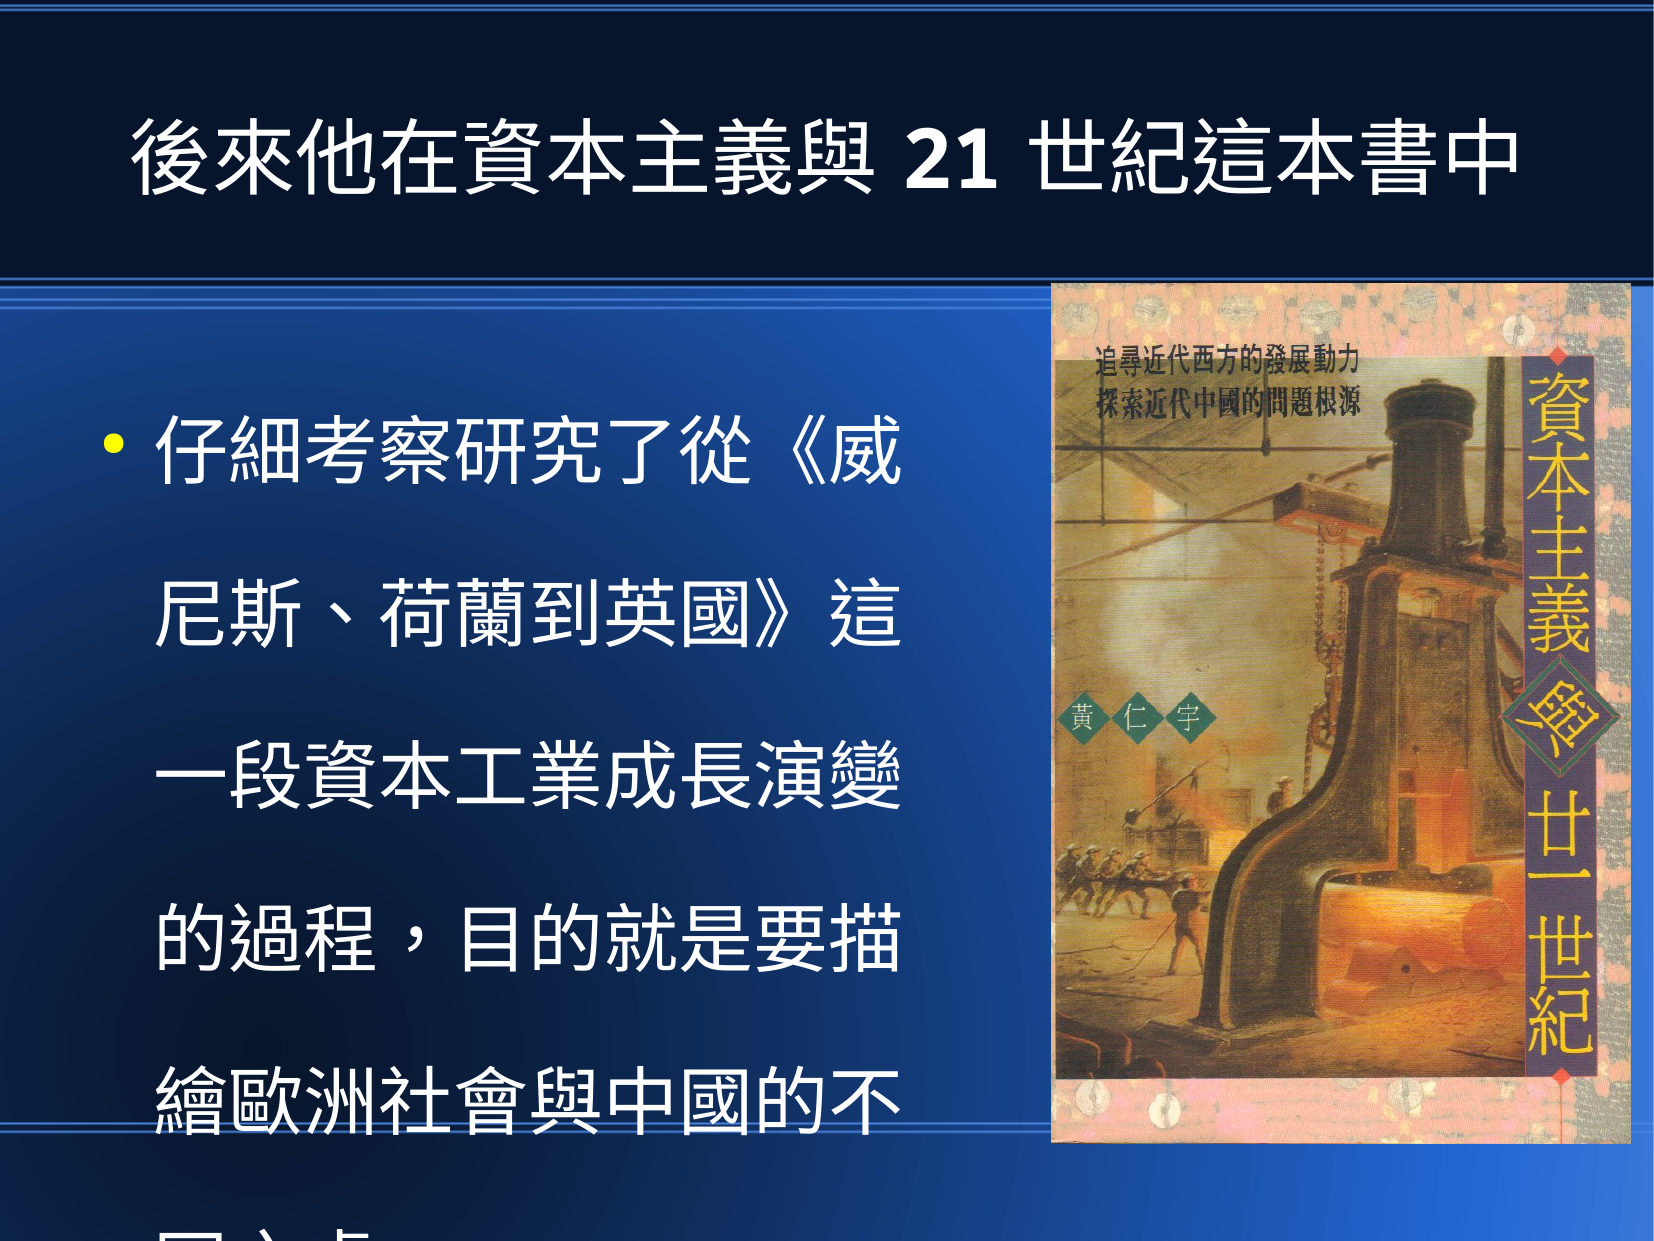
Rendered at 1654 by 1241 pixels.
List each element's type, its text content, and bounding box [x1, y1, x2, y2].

picture [0, 0, 1654, 1241]
list 仔細考察研究了從《威尼斯、荷蘭到英國》這一段資本工業成長演變的過程，目的就是要描繪歐洲社會與中國的不同之處。 [82, 337, 957, 1241]
title 後來他在資本主義與21世紀這本書中 [82, 49, 1571, 257]
